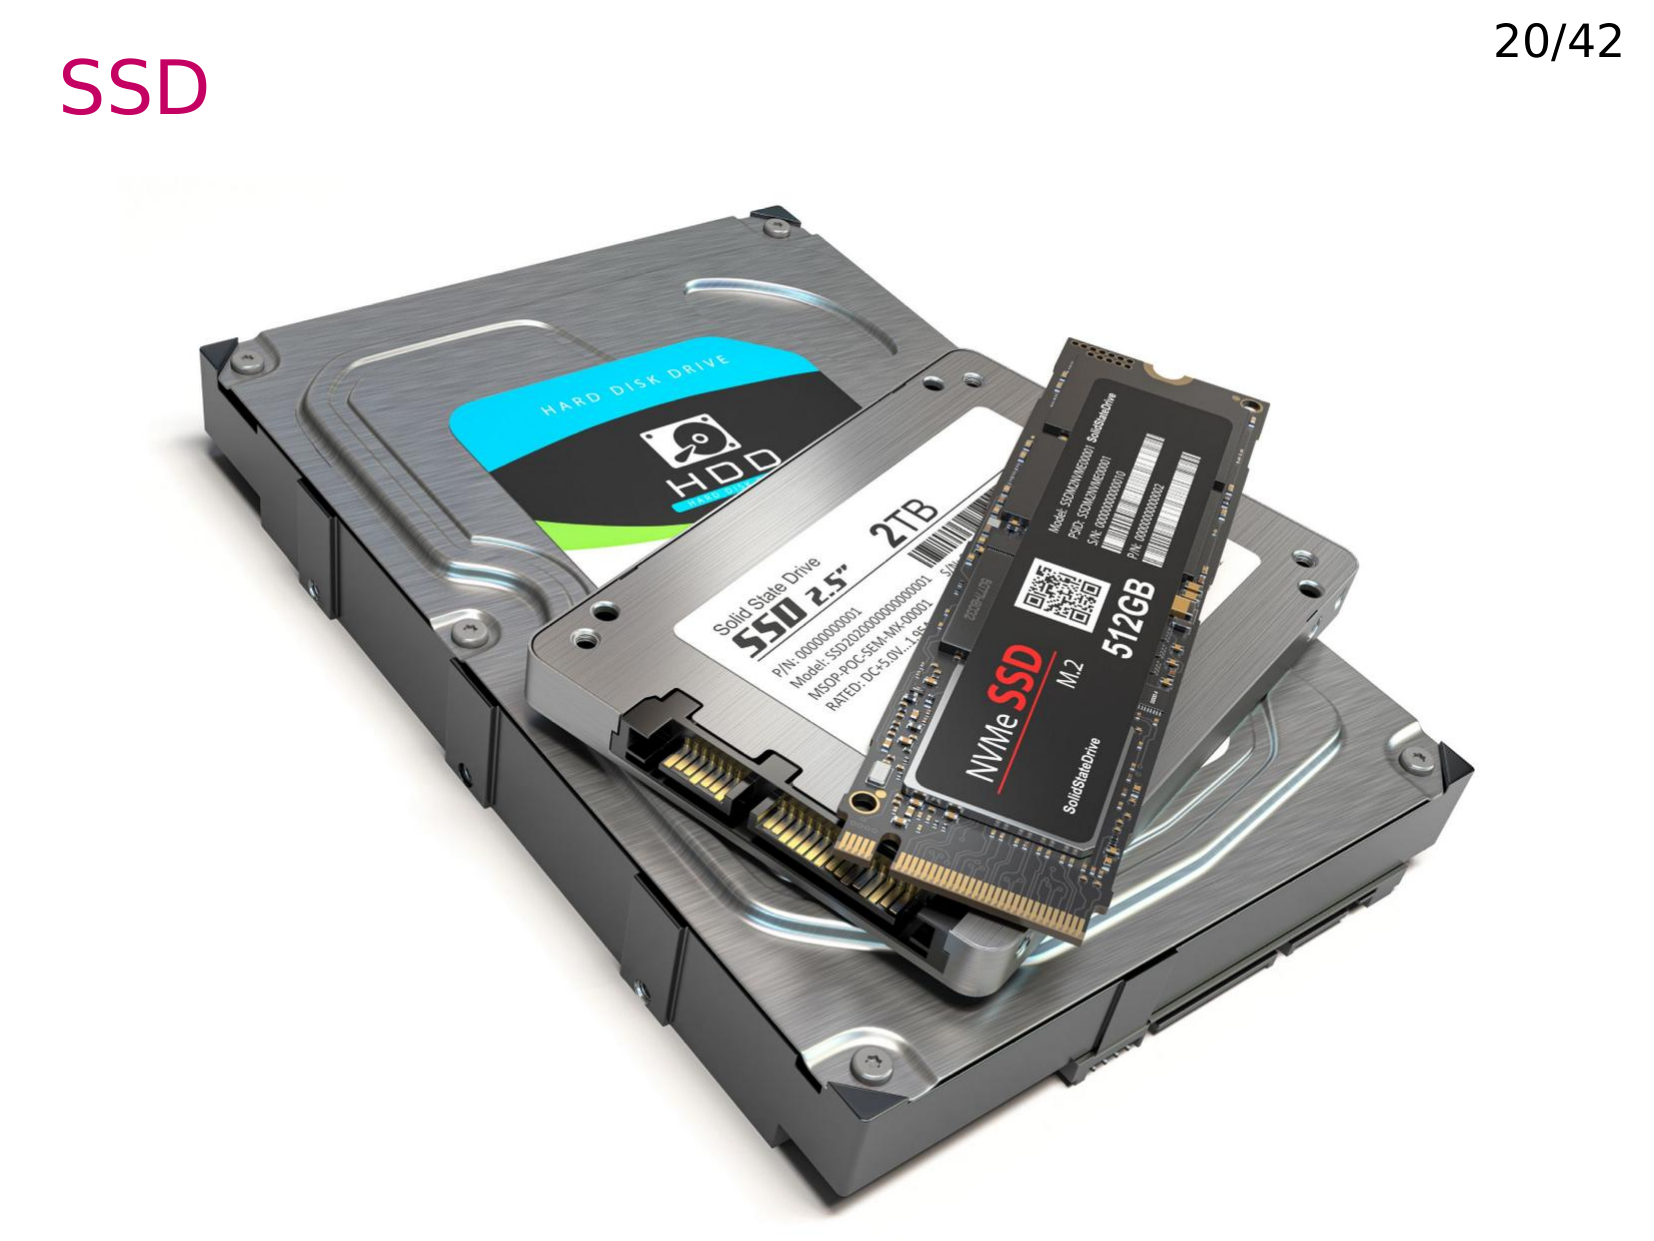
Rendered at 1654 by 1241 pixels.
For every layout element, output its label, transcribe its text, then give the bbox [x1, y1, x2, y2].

title SSD [59, 29, 1625, 148]
picture [118, 177, 1534, 1240]
